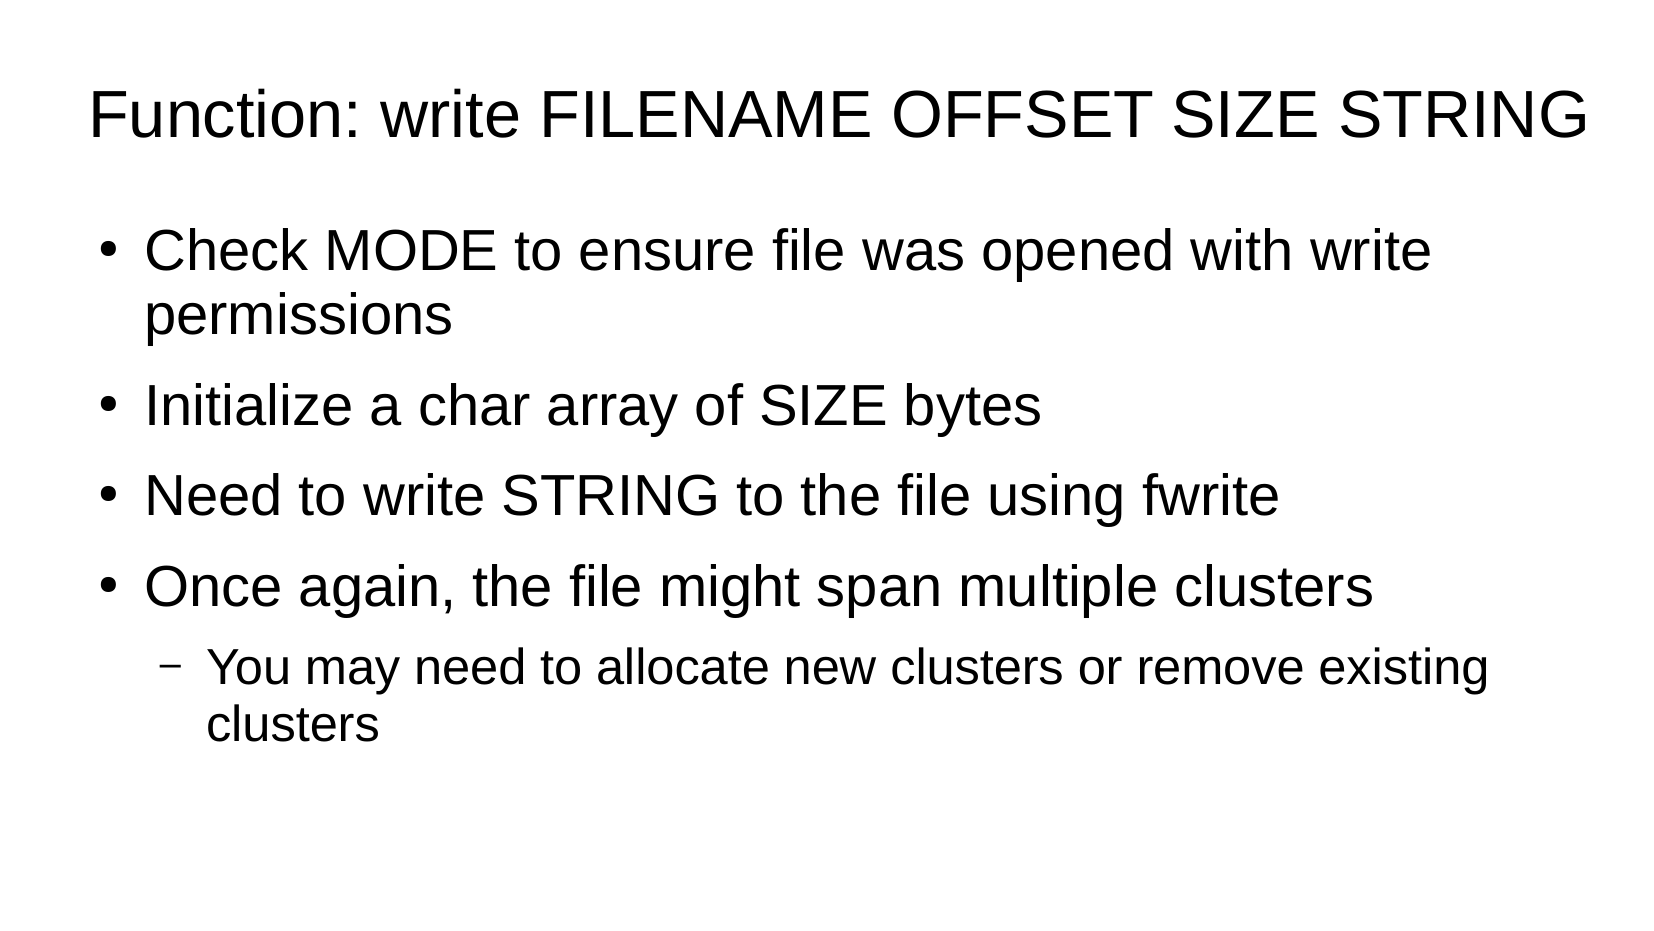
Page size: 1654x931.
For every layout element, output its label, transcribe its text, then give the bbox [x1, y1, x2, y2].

list Check MODE to ensure file was opened with write permissions Initialize a char array of SIZE bytes Need to write STRING to the file using fwrite Once again, the file might span multiple clusters You may need to allocate new clusters or remove existing clusters [82, 217, 1571, 758]
title Function: write FILENAME OFFSET SIZE STRING [45, 36, 1636, 193]
